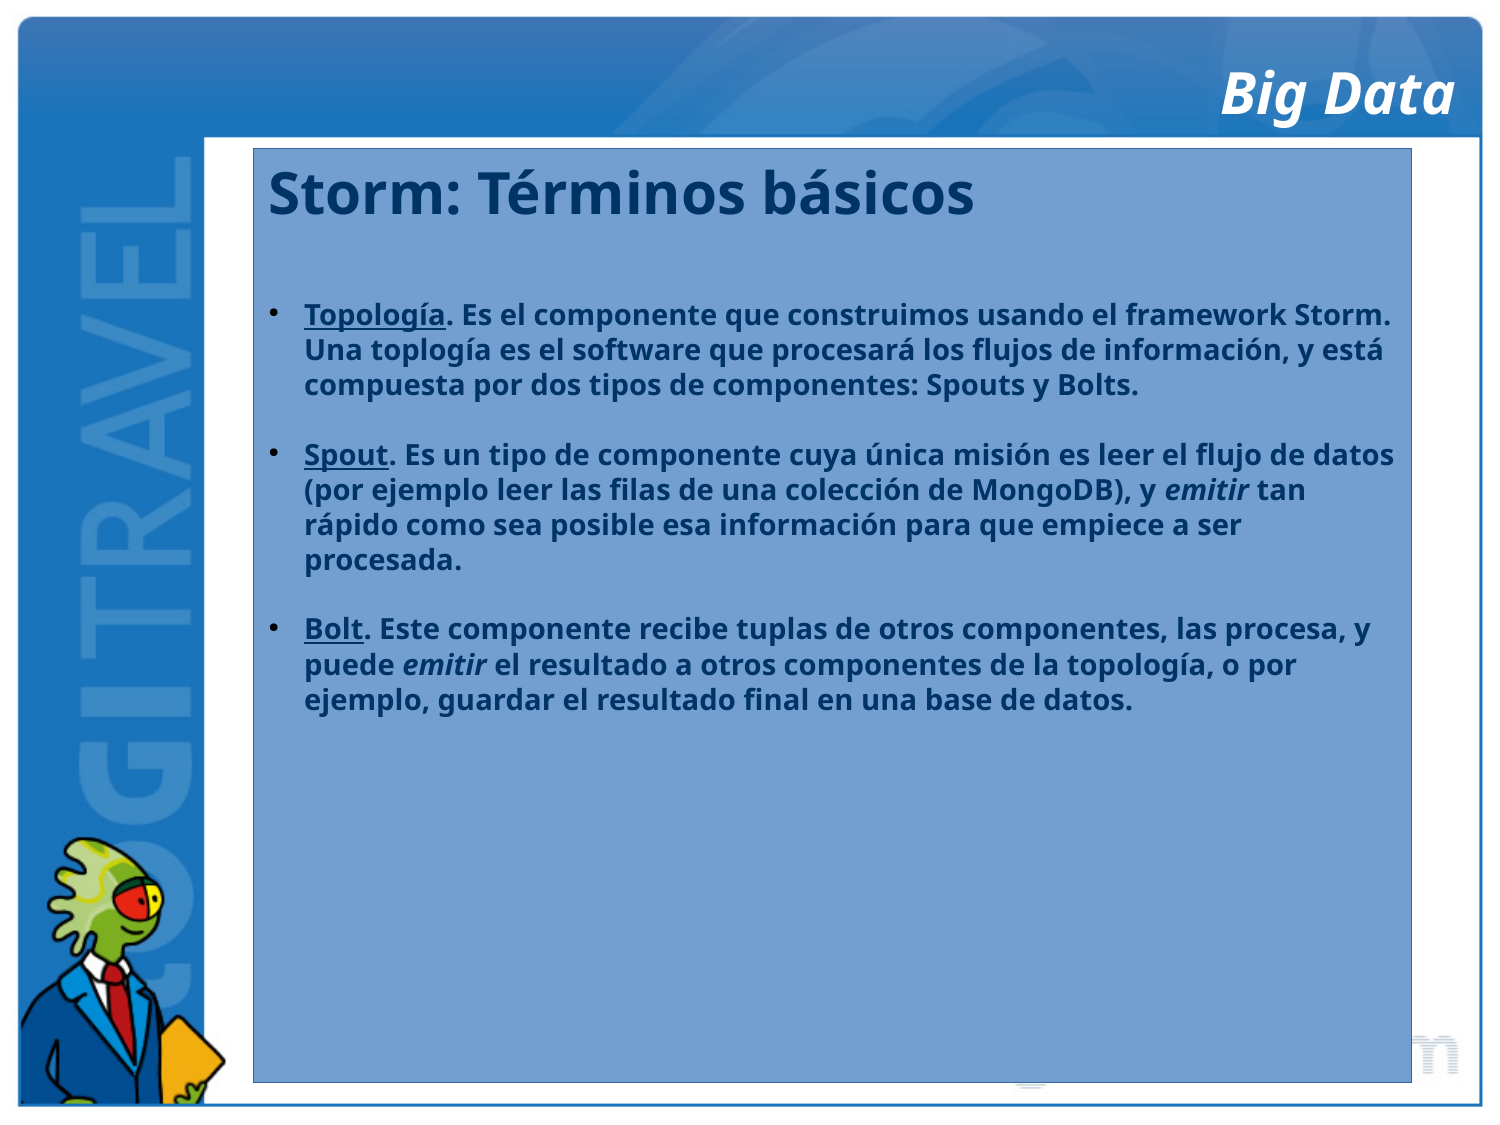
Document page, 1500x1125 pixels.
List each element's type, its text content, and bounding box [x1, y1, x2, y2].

text_box Big Data [694, 62, 1471, 121]
picture [0, 0, 1500, 1125]
text_box Big Data [1284, 89, 1296, 108]
text_box Storm: Términos básicos Topología. Es el componente que construimos usando el framework Storm. Una toplogía es el software que procesará los flujos de información, y está compuesta por dos tipos de componentes: Spouts y Bolts. Spout. Es un tipo de componente cuya única misión es leer el flujo de datos (por ejemplo leer las filas de una colección de MongoDB), y emitir tan rápido como sea posible esa información para que empiece a ser procesada. Bolt. Este componente recibe tuplas de otros componentes, las procesa, y puede emitir el resultado a otros componentes de la topología, o por ejemplo, guardar el resultado final en una base de datos. [253, 148, 1412, 1083]
